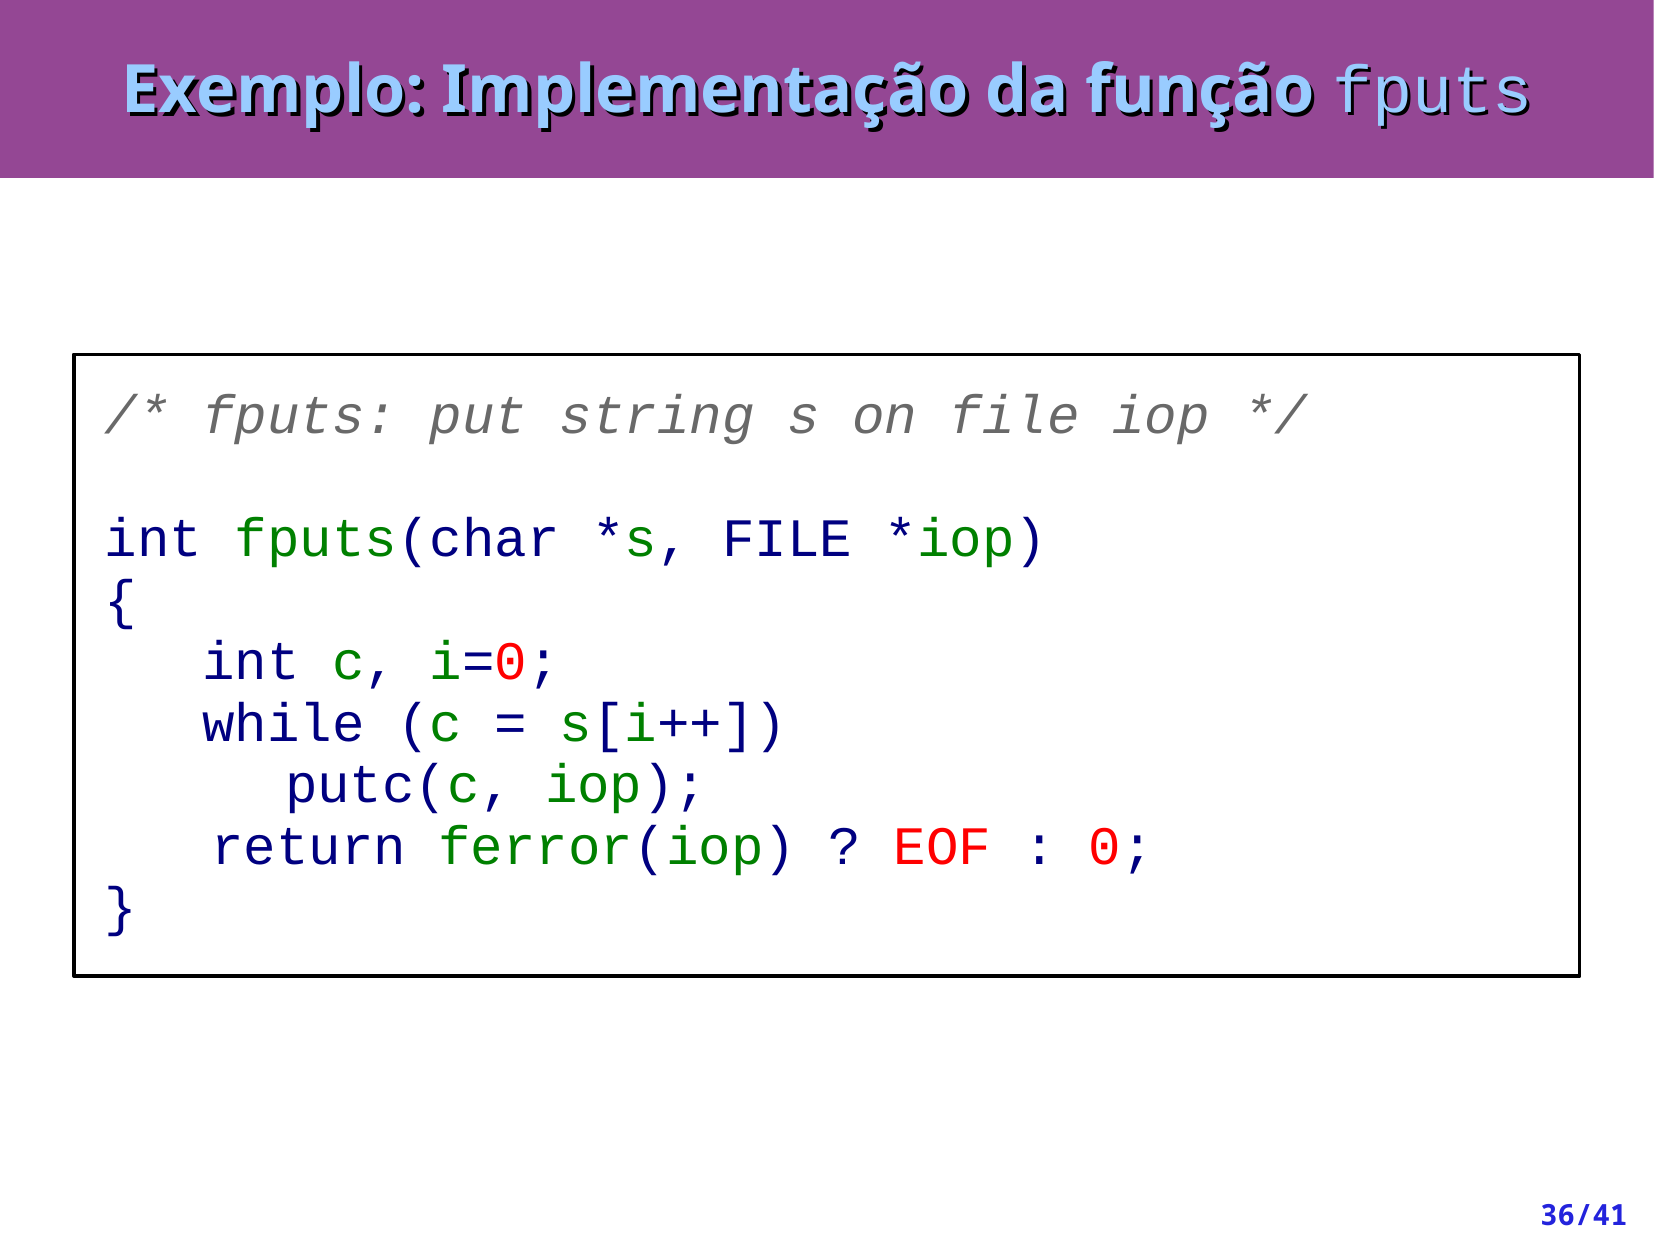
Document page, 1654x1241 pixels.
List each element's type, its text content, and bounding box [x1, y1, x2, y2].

text_box /* fputs: put string s on file iop */ int fputs(char *s, FILE *iop) { int c, i=0; while (c = s[i++]) putc(c, iop); return ferror(iop) ? EOF : 0; } [73, 354, 1580, 977]
title Exemplo: Implementação da função fputs [82, 0, 1571, 176]
